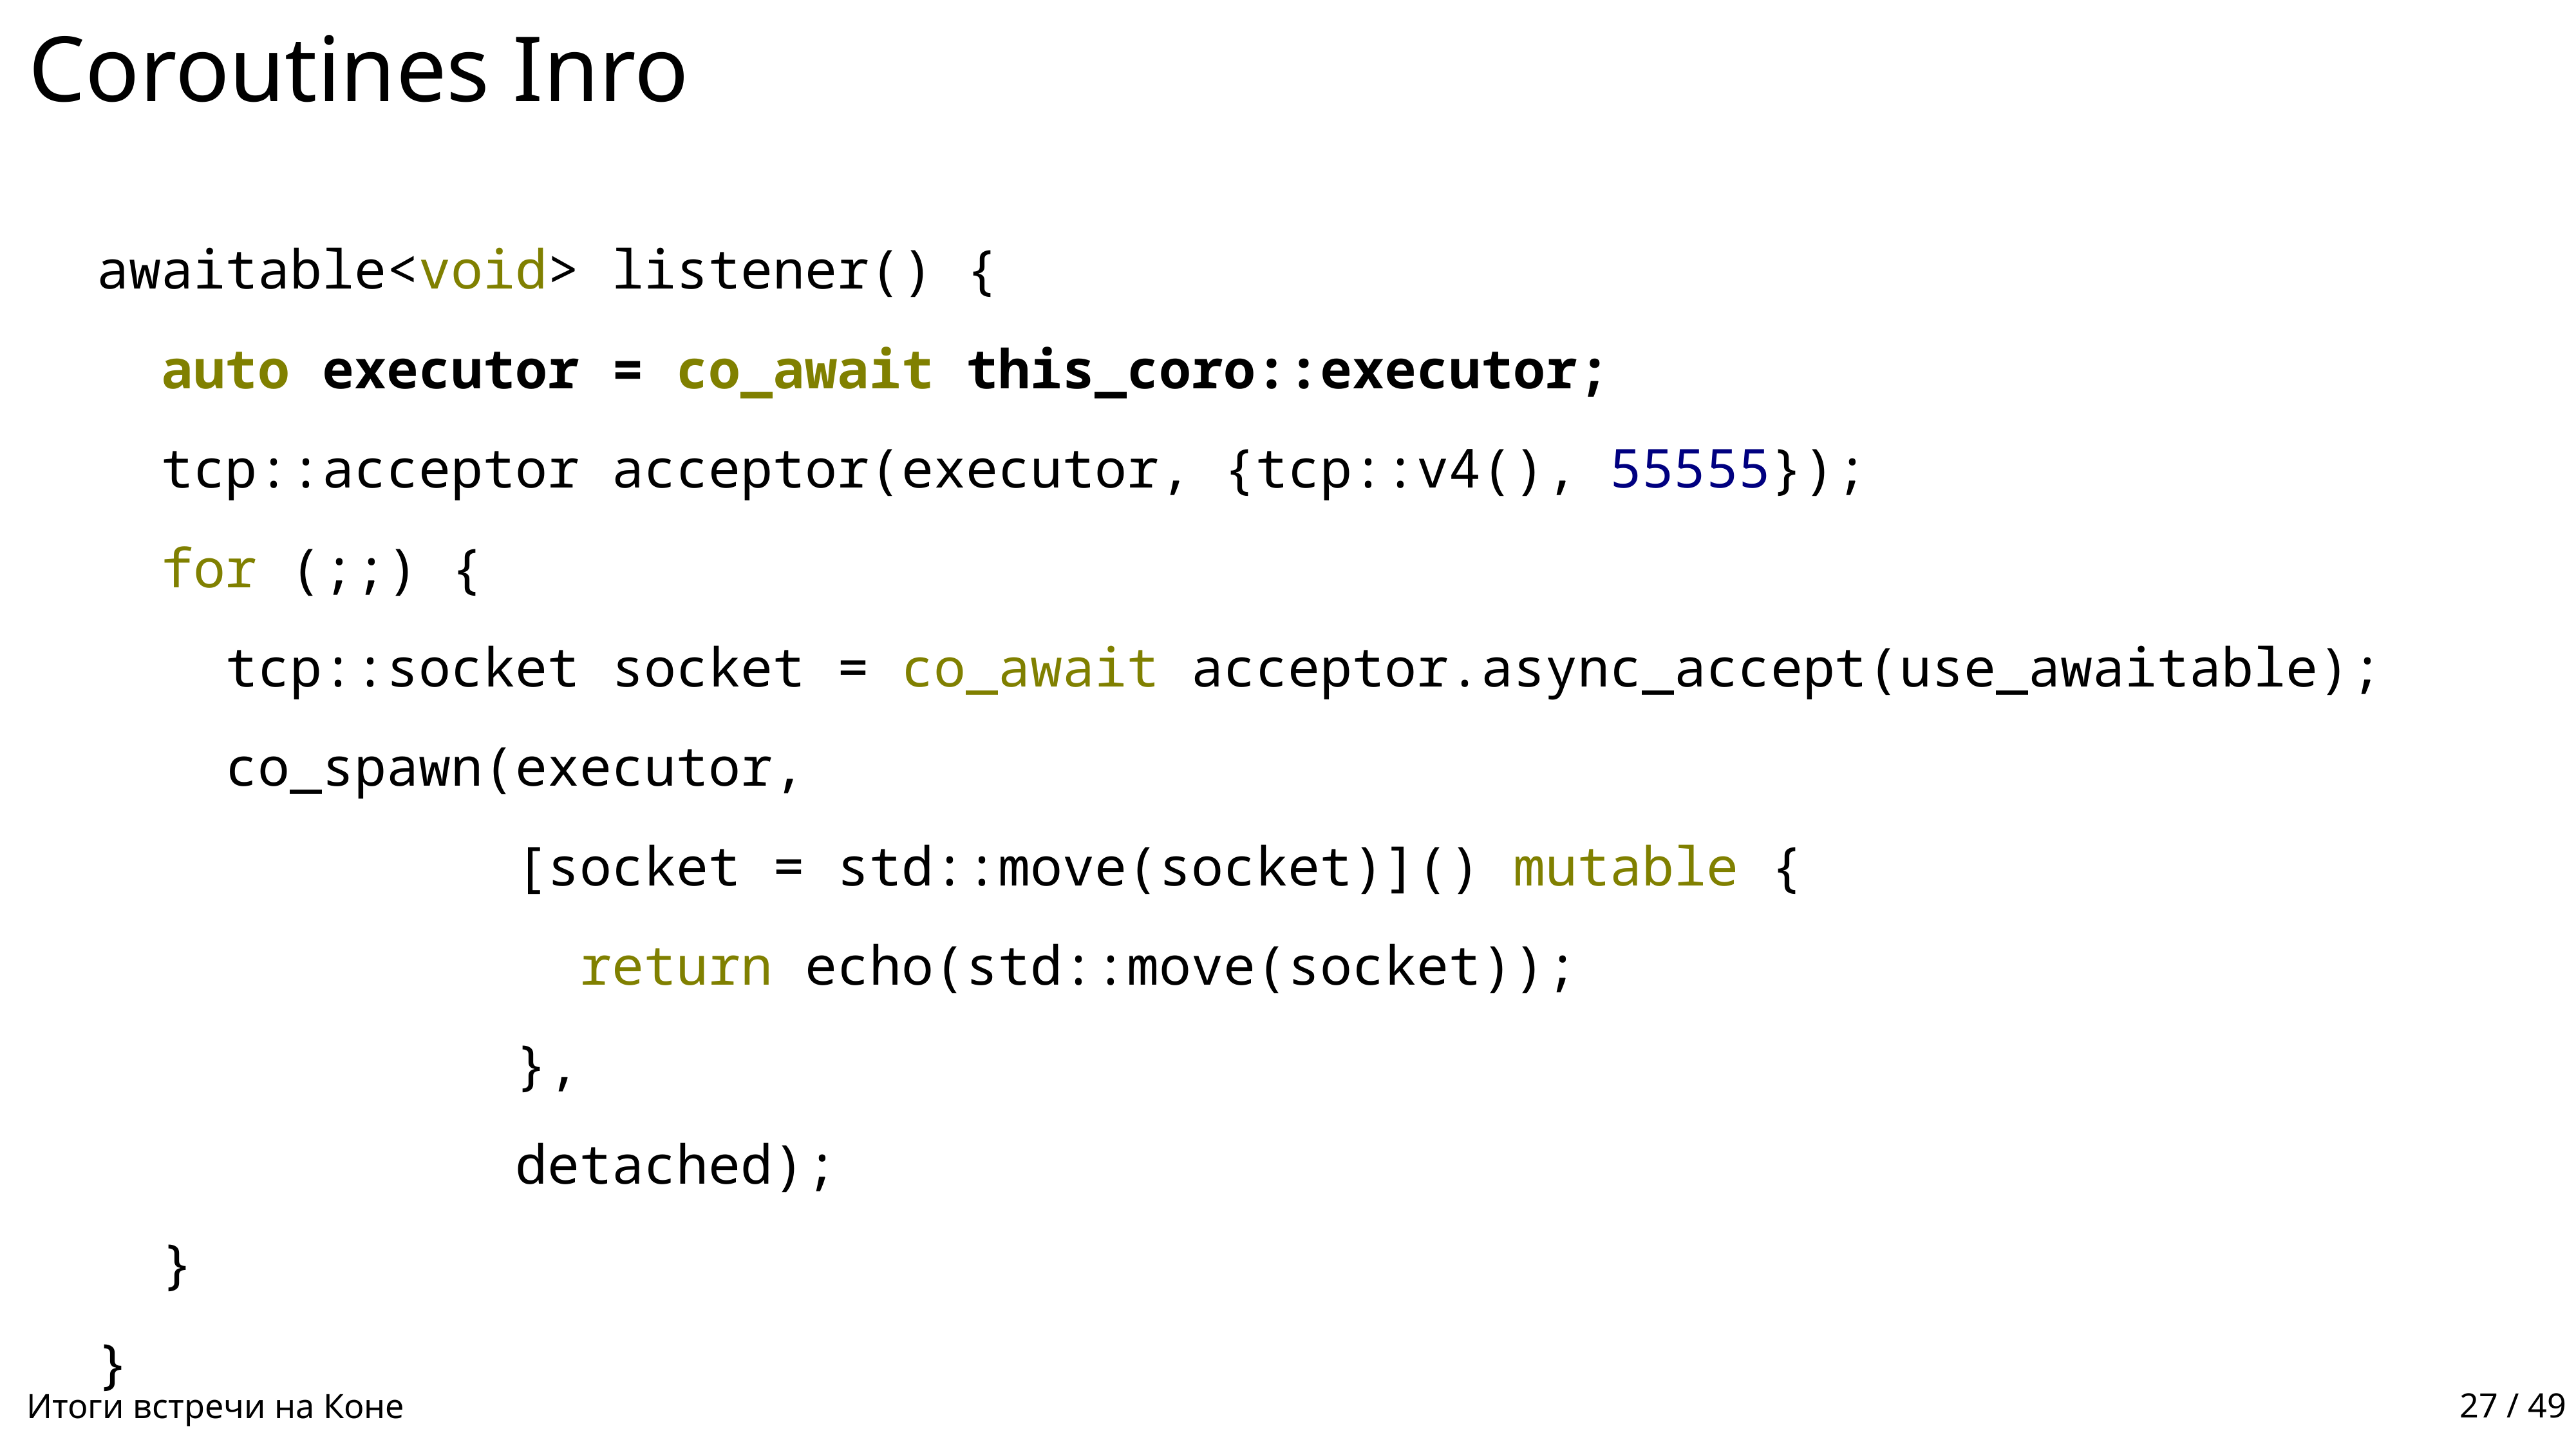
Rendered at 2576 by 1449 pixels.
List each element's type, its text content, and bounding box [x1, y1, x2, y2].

title Coroutines Inro [19, 19, 2550, 155]
list <number> / 49 [1479, 1376, 2576, 1431]
list Итоги встречи на Коне [17, 1376, 1114, 1431]
list awaitable<void> listener() { auto executor = co_await this_coro::executor; tcp::acceptor acceptor(executor, {tcp::v4(), 55555}); for (;;) { tcp::socket socket = co_await acceptor.async_accept(use_awaitable); co_spawn(executor, [socket = std::move(socket)]() mutable { return echo(std::move(socket)); }, detached); } } [87, 214, 2550, 1382]
